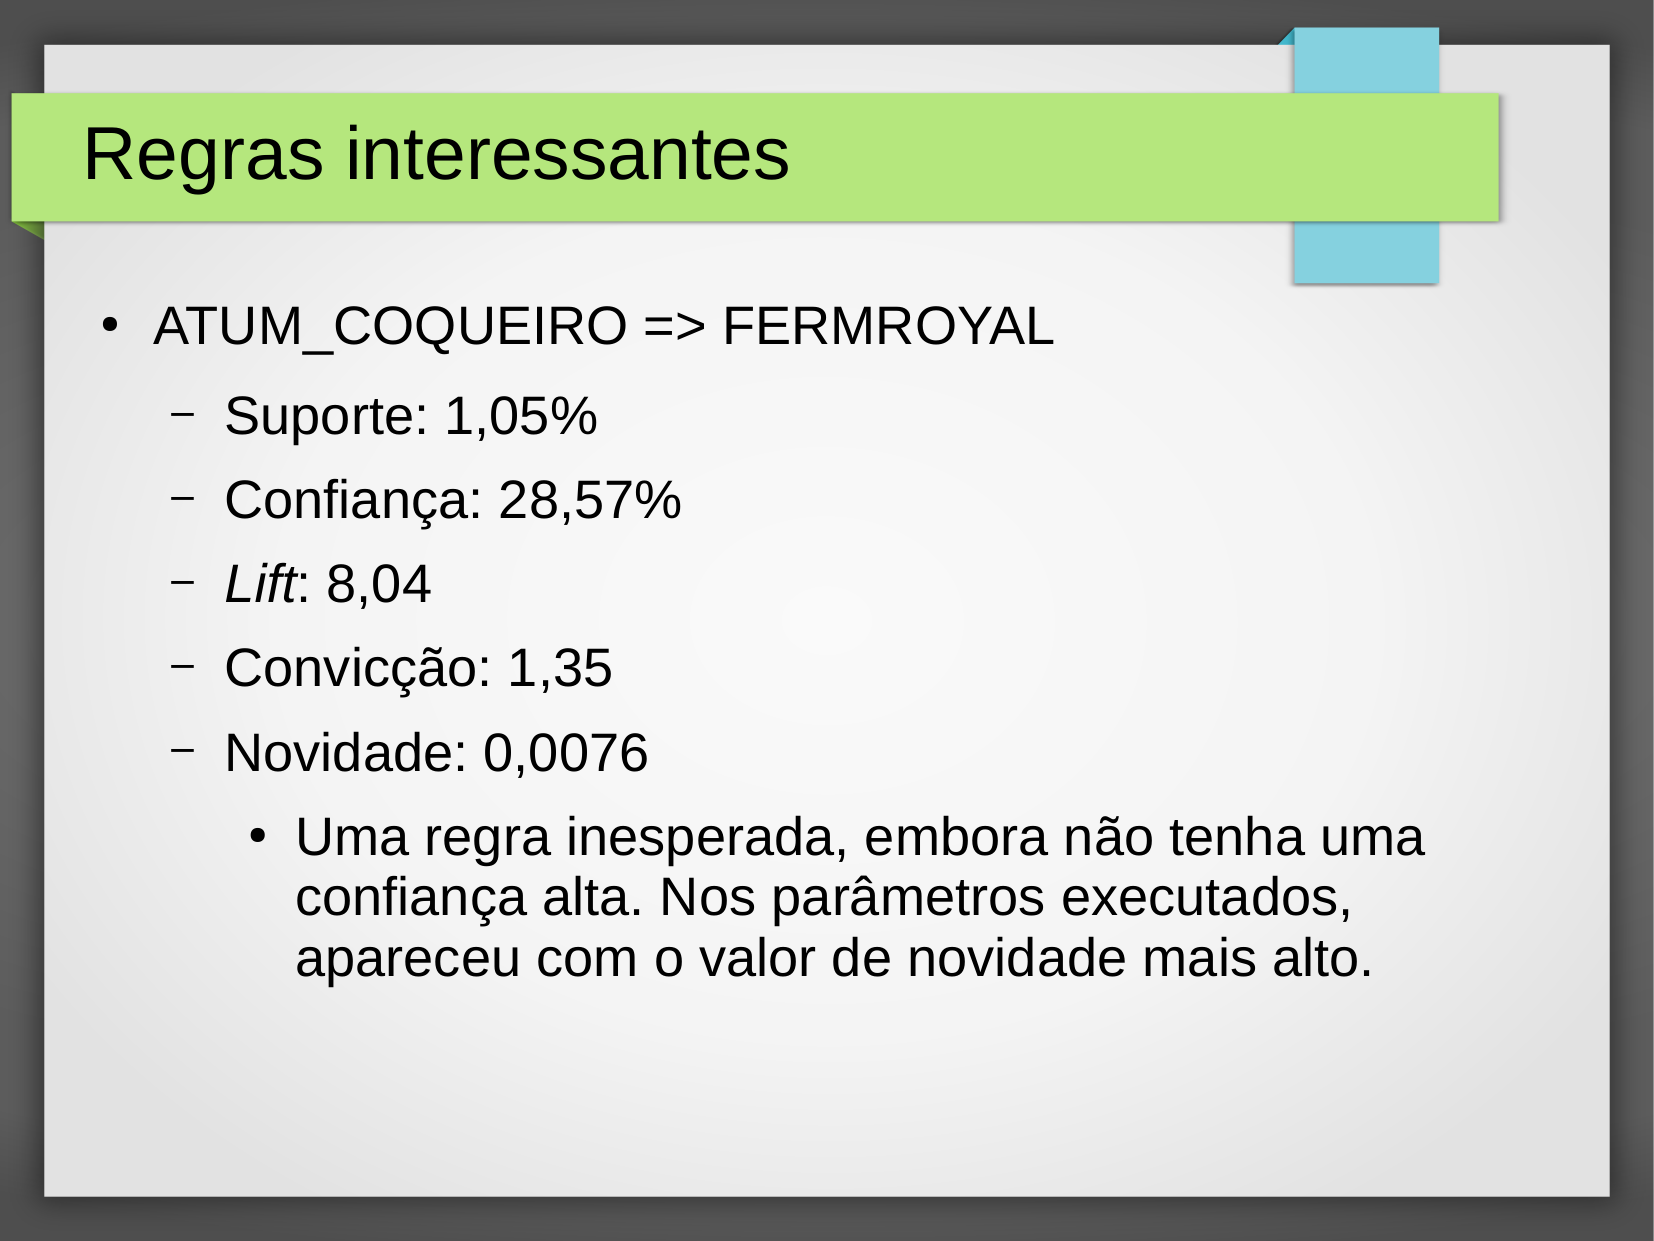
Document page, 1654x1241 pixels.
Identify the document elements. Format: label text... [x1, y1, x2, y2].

list ATUM_COQUEIRO => FERMROYAL Suporte: 1,05% Confiança: 28,57% Lift: 8,04 Convicção: 1,35 Novidade: 0,0076 Uma regra inesperada, embora não tenha uma confiança alta. Nos parâmetros executados, apareceu com o valor de novidade mais alto. [82, 295, 1571, 1015]
picture [0, 0, 1654, 1241]
title Regras interessantes [82, 94, 1264, 213]
